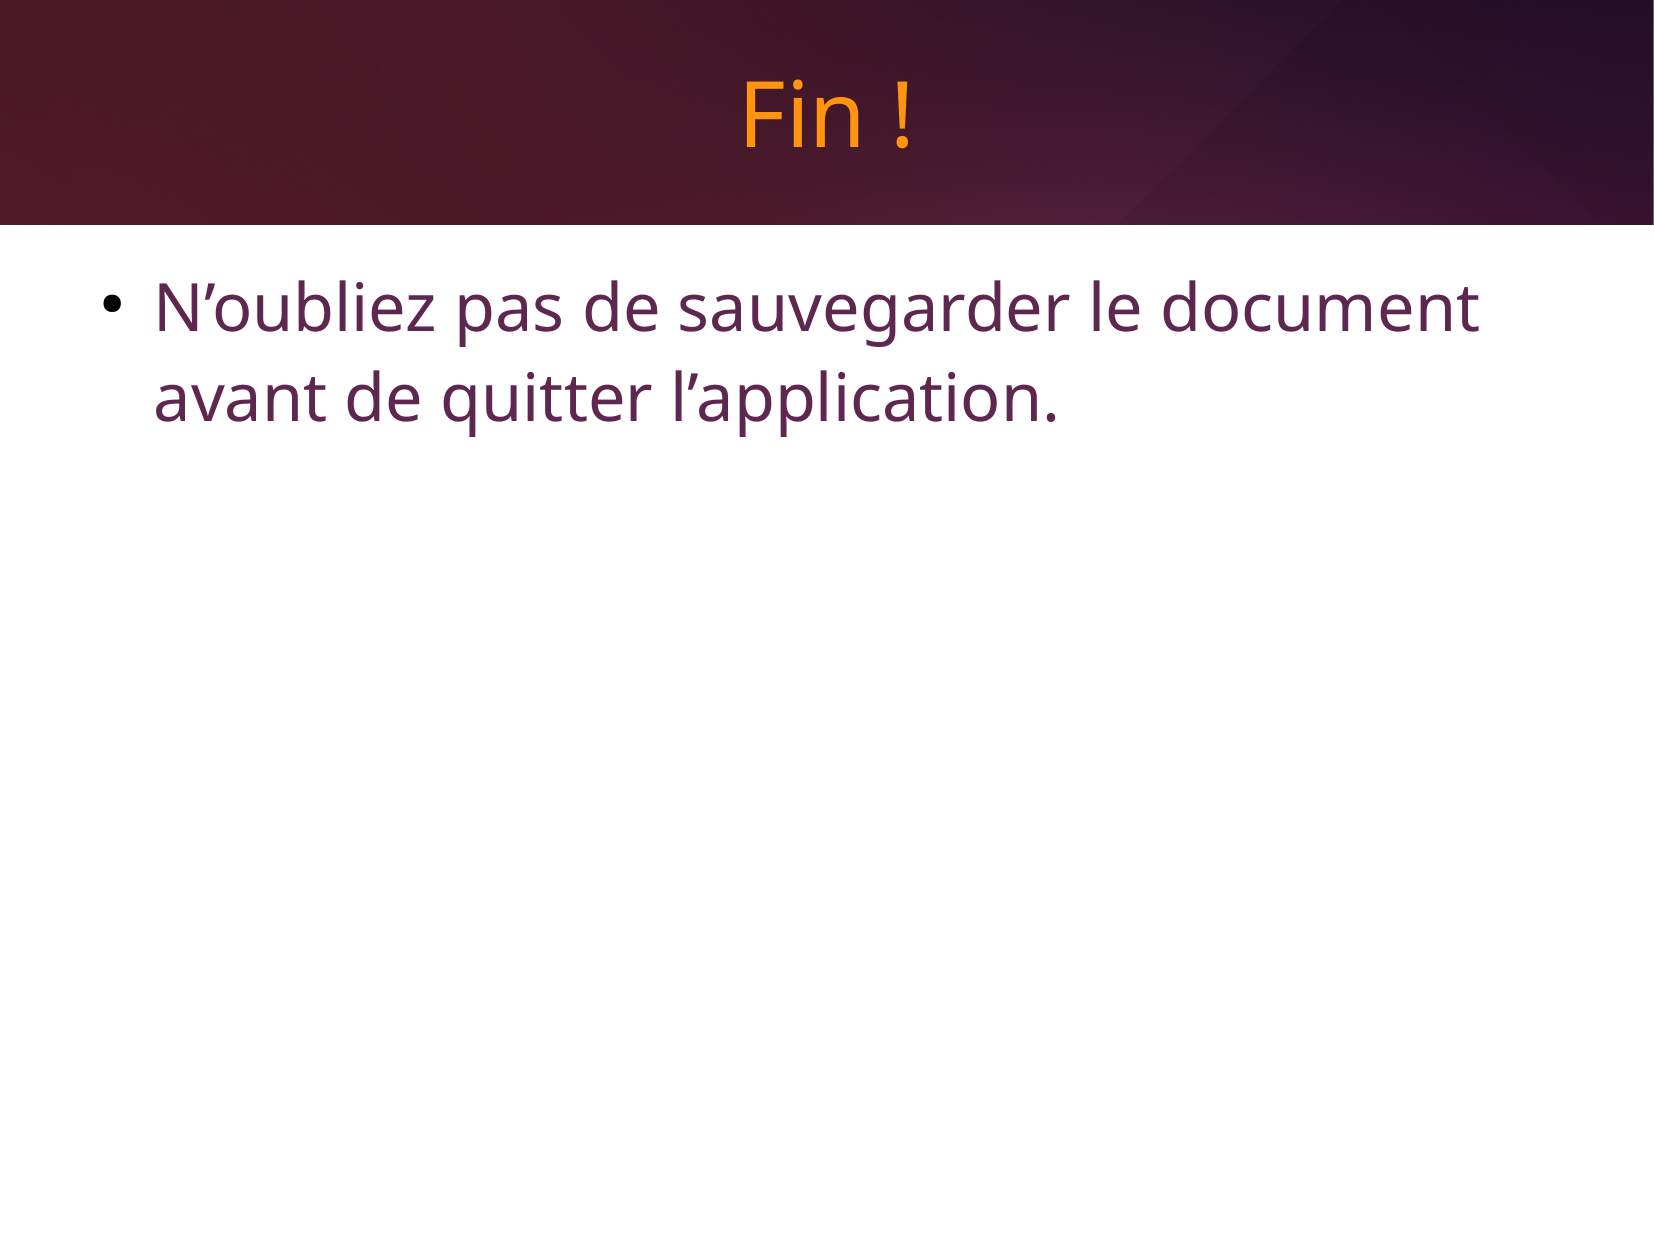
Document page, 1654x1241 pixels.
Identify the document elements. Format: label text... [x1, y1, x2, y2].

picture [0, 0, 1654, 1241]
list N’oubliez pas de sauvegarder le document avant de quitter l’application. [82, 259, 1571, 1111]
title Fin ! [82, 8, 1571, 216]
